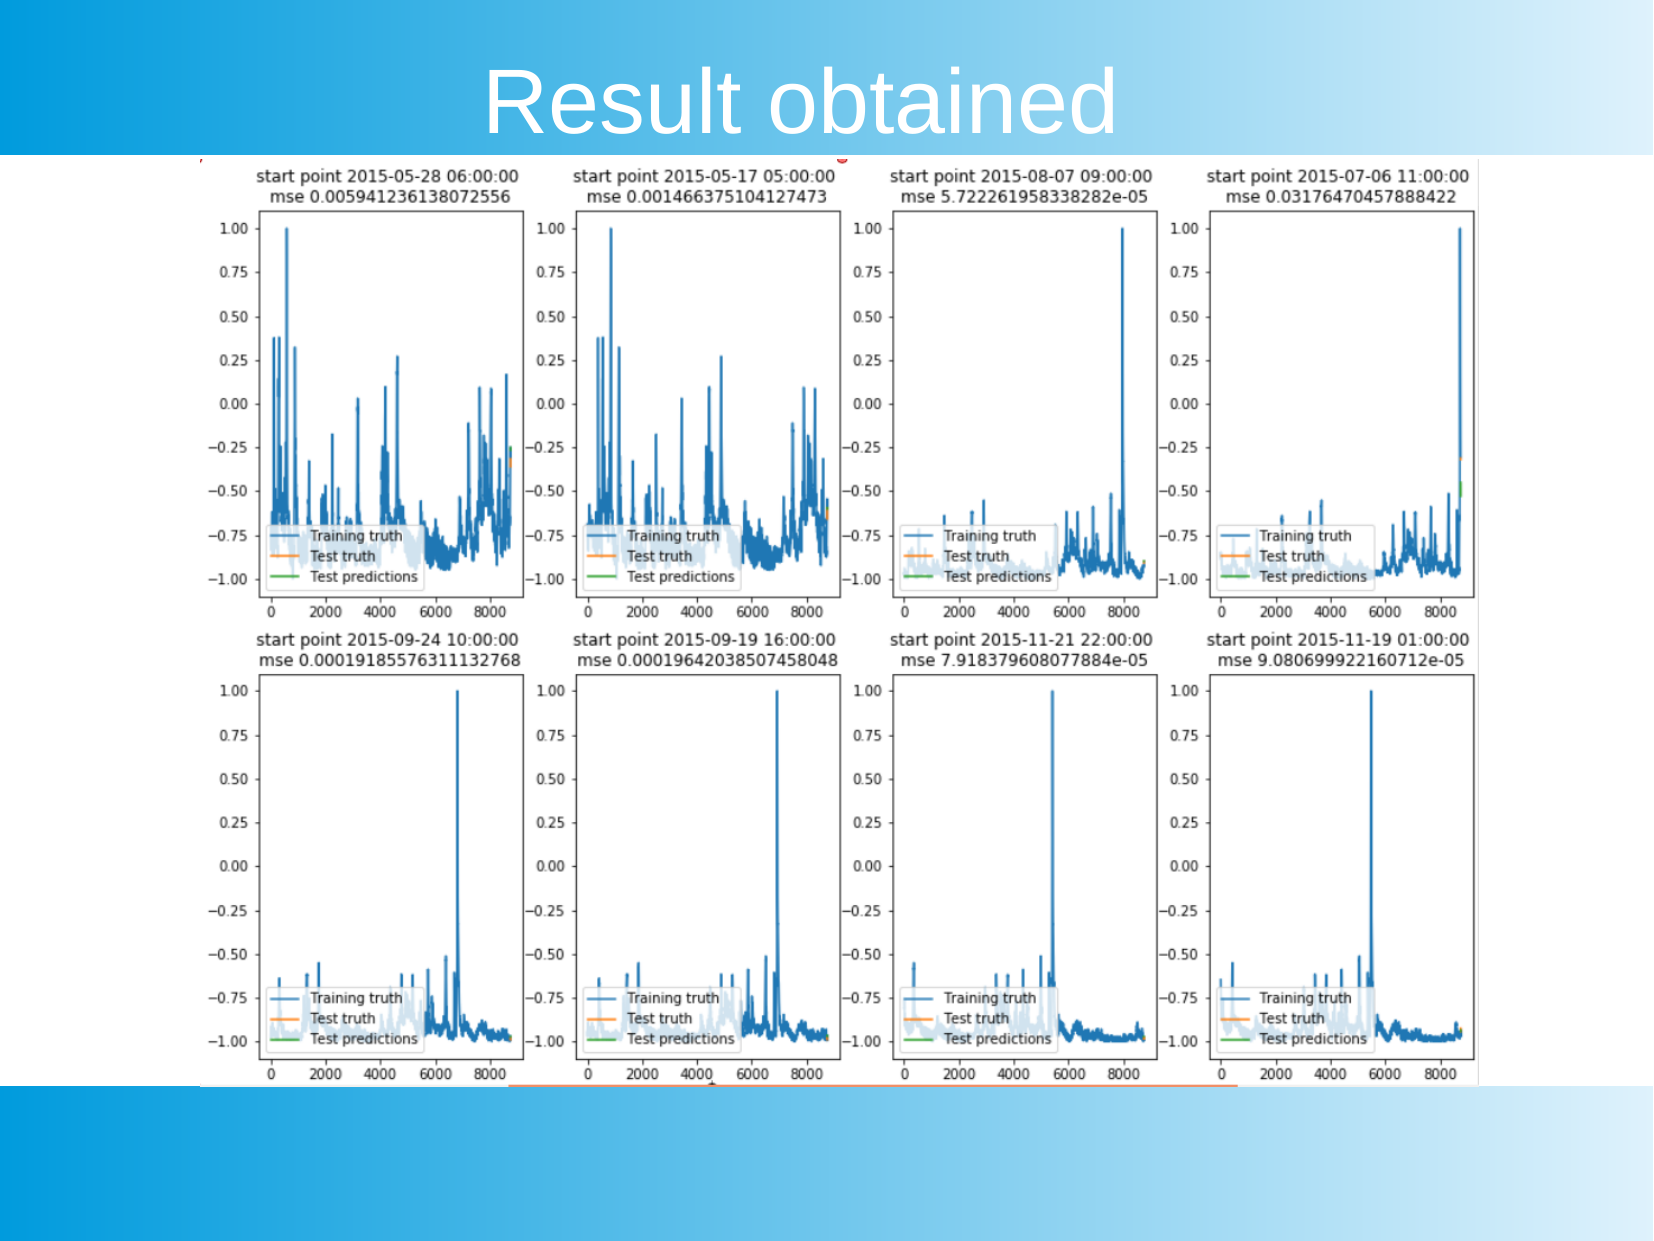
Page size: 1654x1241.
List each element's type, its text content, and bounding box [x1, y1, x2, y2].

title Result obtained [82, 49, 1571, 155]
picture [200, 159, 1479, 1087]
